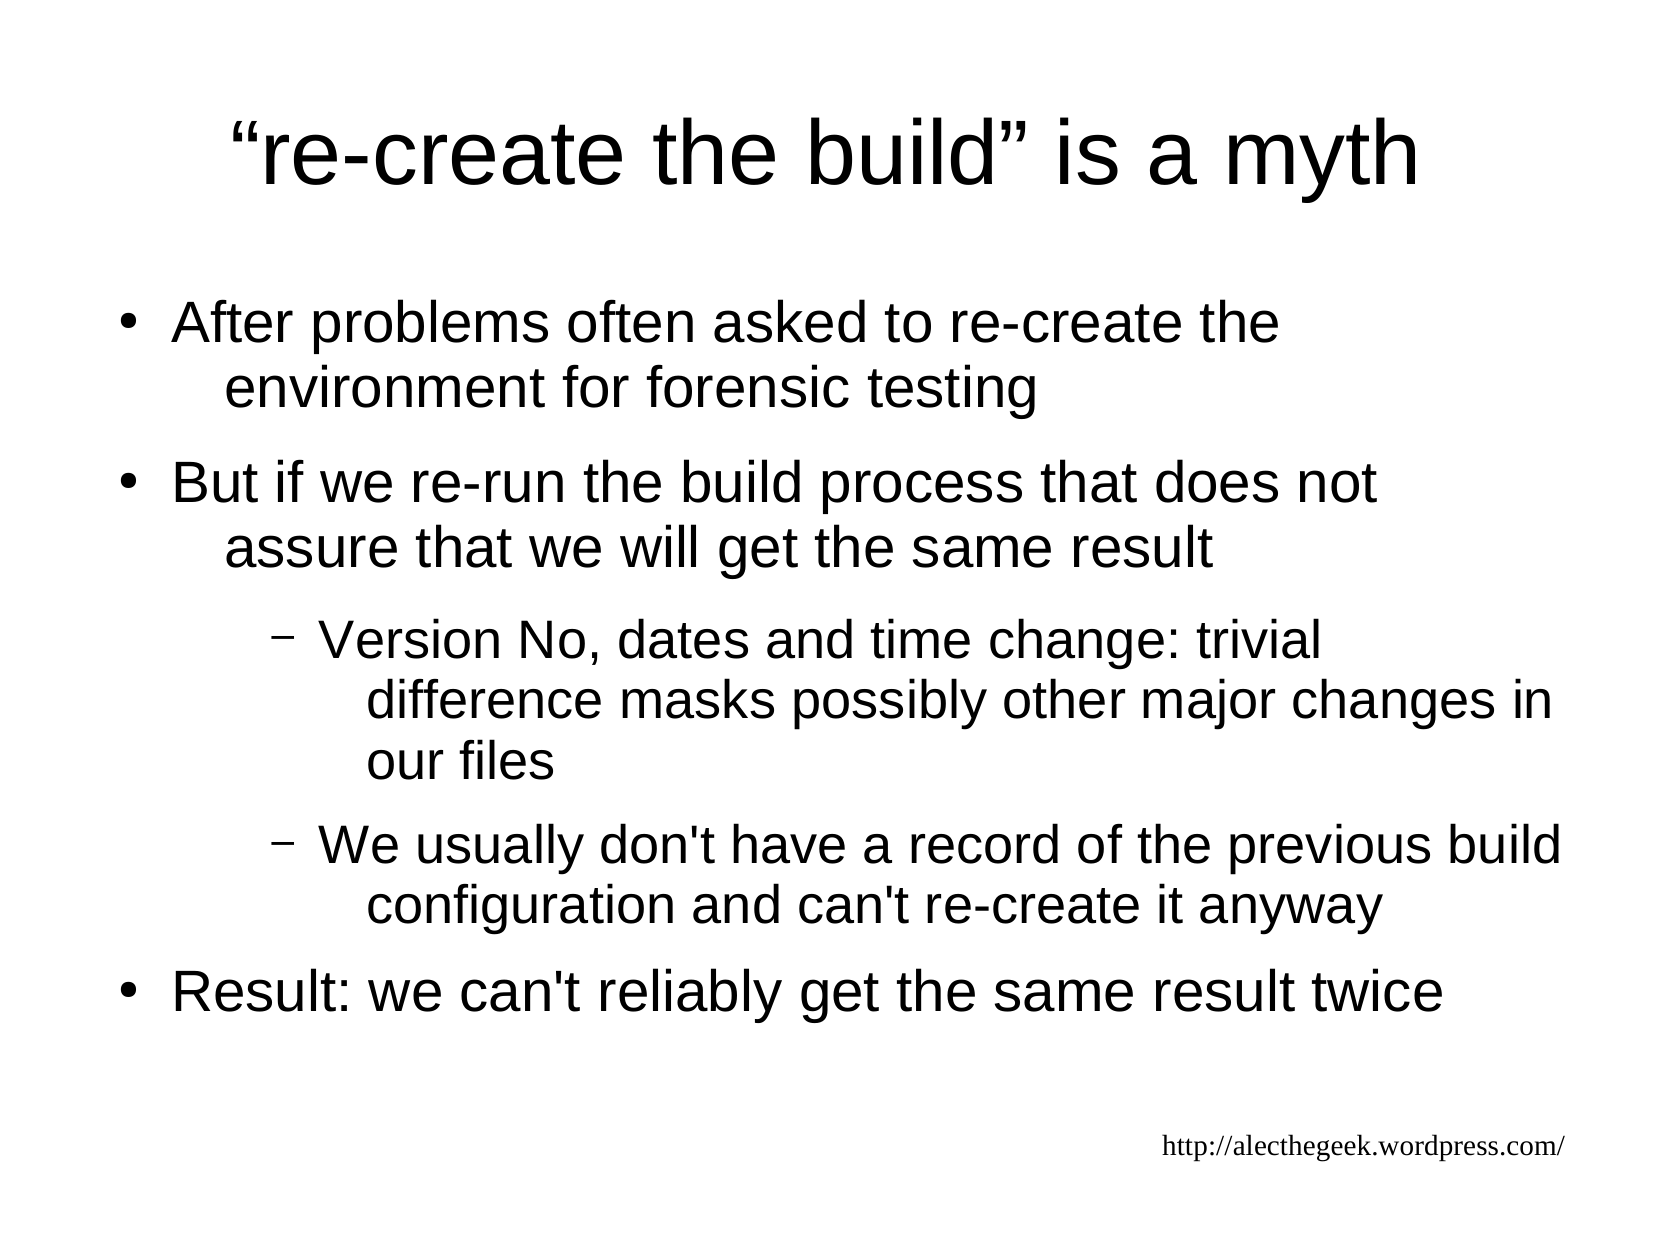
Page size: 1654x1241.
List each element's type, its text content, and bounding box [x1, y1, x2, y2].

list After problems often asked to re-create the environment for forensic testing But if we re-run the build process that does not assure that we will get the same result Version No, dates and time change: trivial difference masks possibly other major changes in our files We usually don't have a record of the previous build configuration and can't re-create it anyway Result: we can't reliably get the same result twice [82, 290, 1571, 1109]
title “re-create the build” is a myth [82, 49, 1571, 257]
